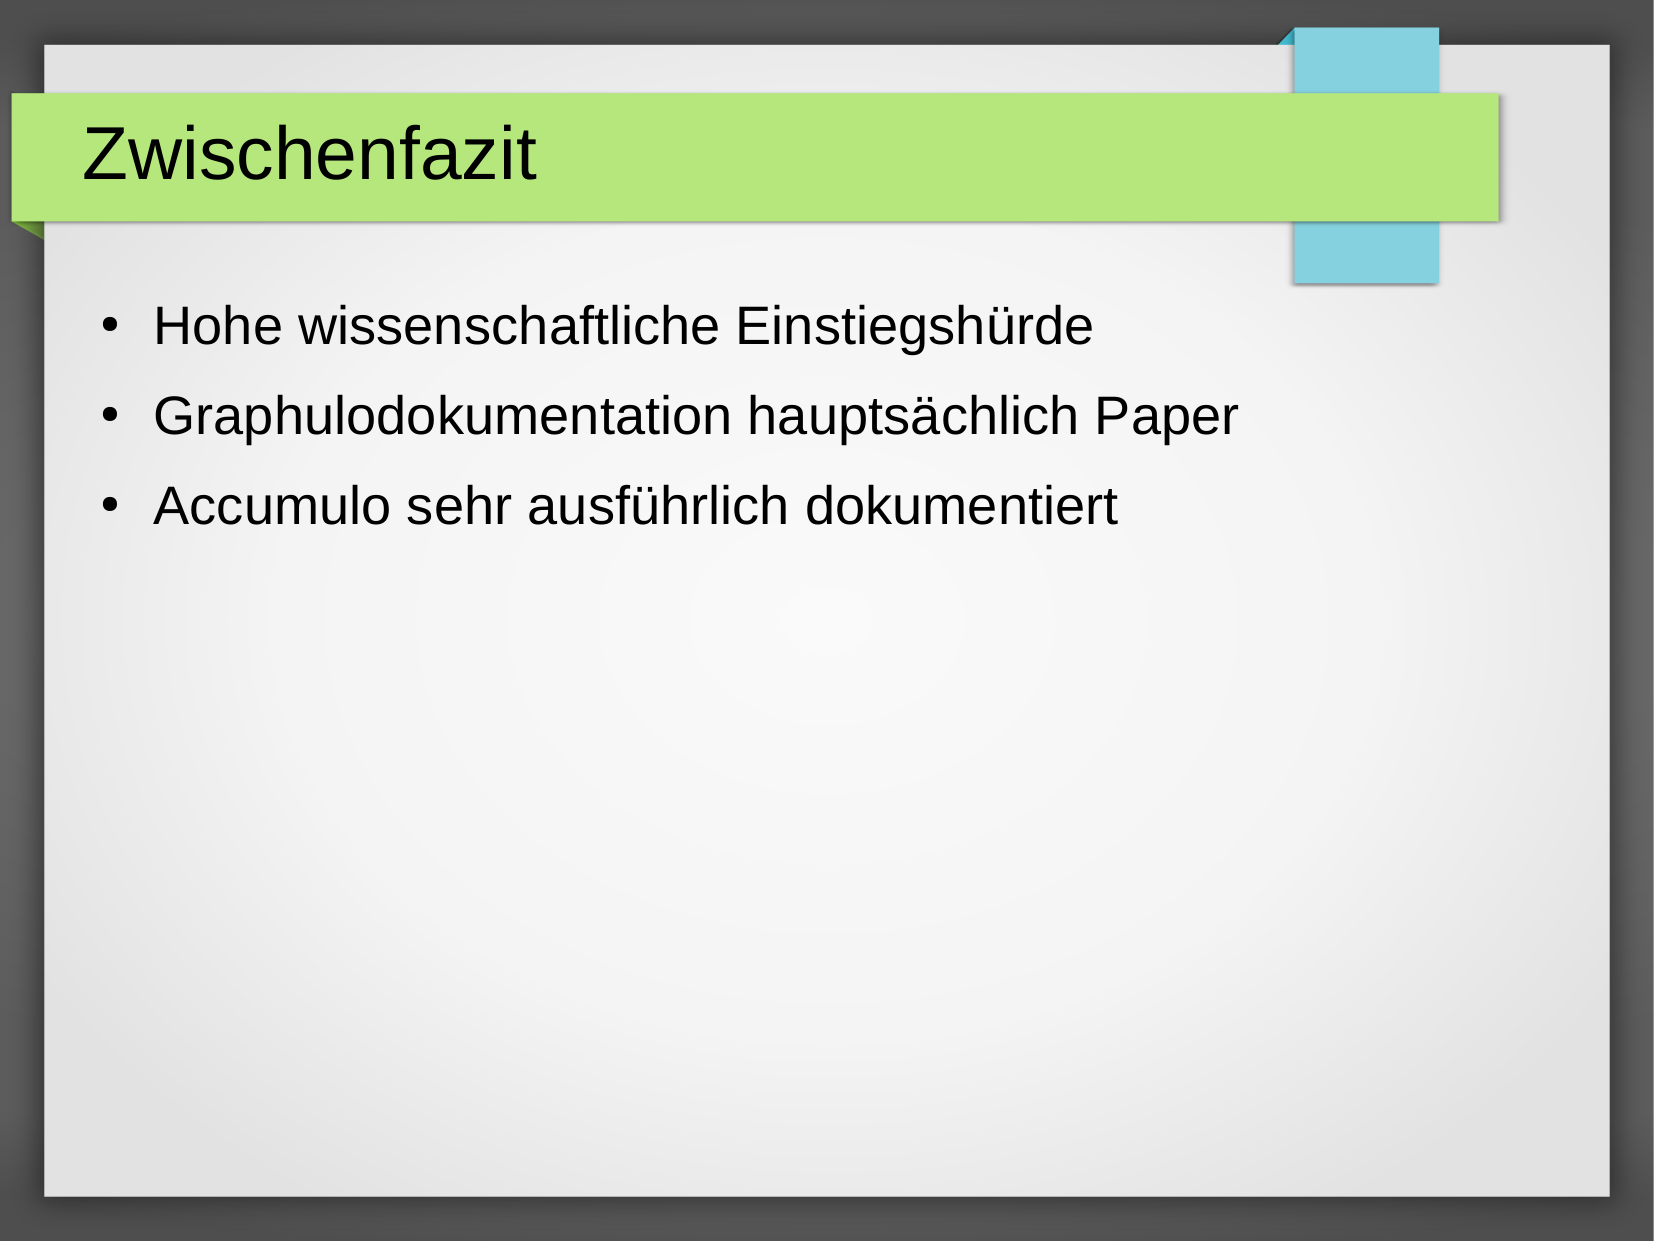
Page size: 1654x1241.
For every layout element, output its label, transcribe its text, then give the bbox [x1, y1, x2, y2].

picture [0, 0, 1654, 1241]
title Zwischenfazit [82, 94, 1264, 213]
list Hohe wissenschaftliche Einstiegshürde Graphulodokumentation hauptsächlich Paper Accumulo sehr ausführlich dokumentiert [82, 295, 1571, 1015]
